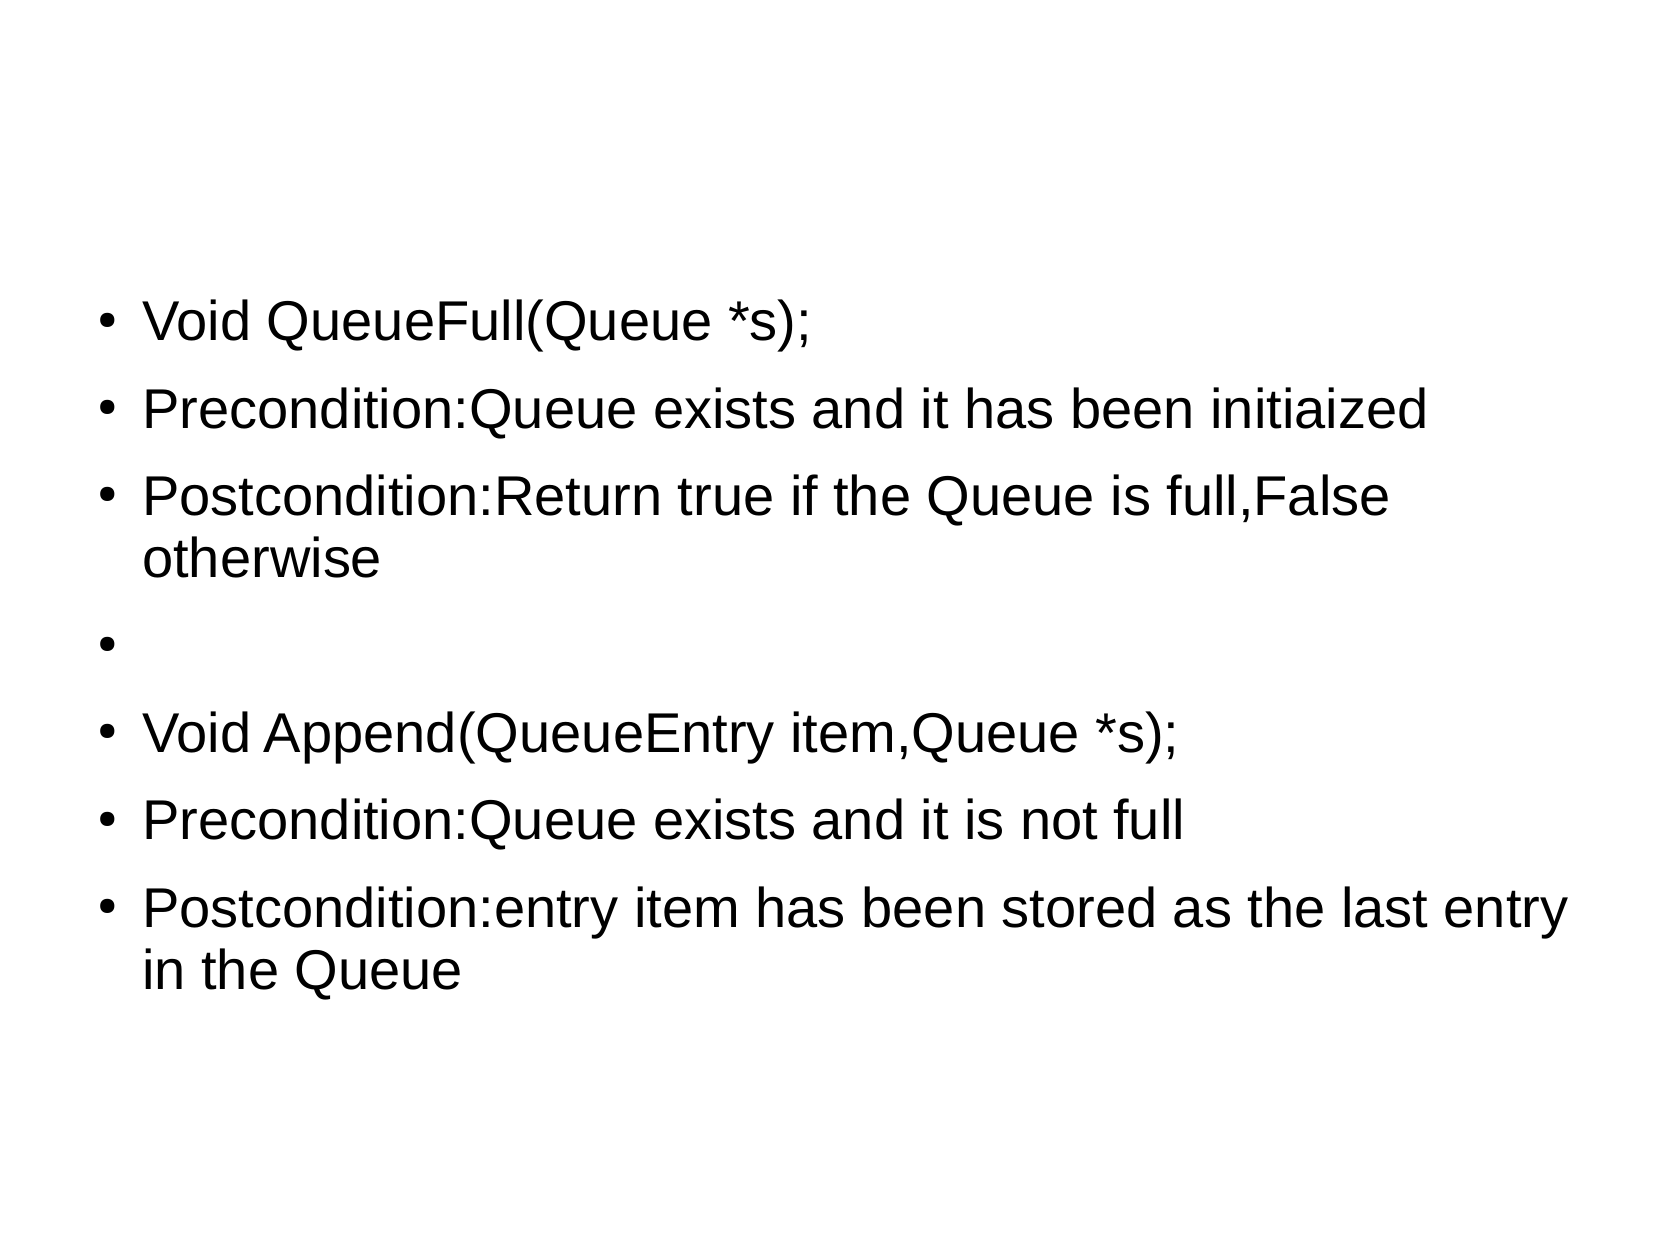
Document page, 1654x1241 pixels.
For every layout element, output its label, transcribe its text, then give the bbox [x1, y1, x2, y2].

list Void QueueFull(Queue *s); Precondition:Queue exists and it has been initiaized Postcondition:Return true if the Queue is full,False otherwise Void Append(QueueEntry item,Queue *s); Precondition:Queue exists and it is not full Postcondition:entry item has been stored as the last entry in the Queue [82, 290, 1571, 1010]
